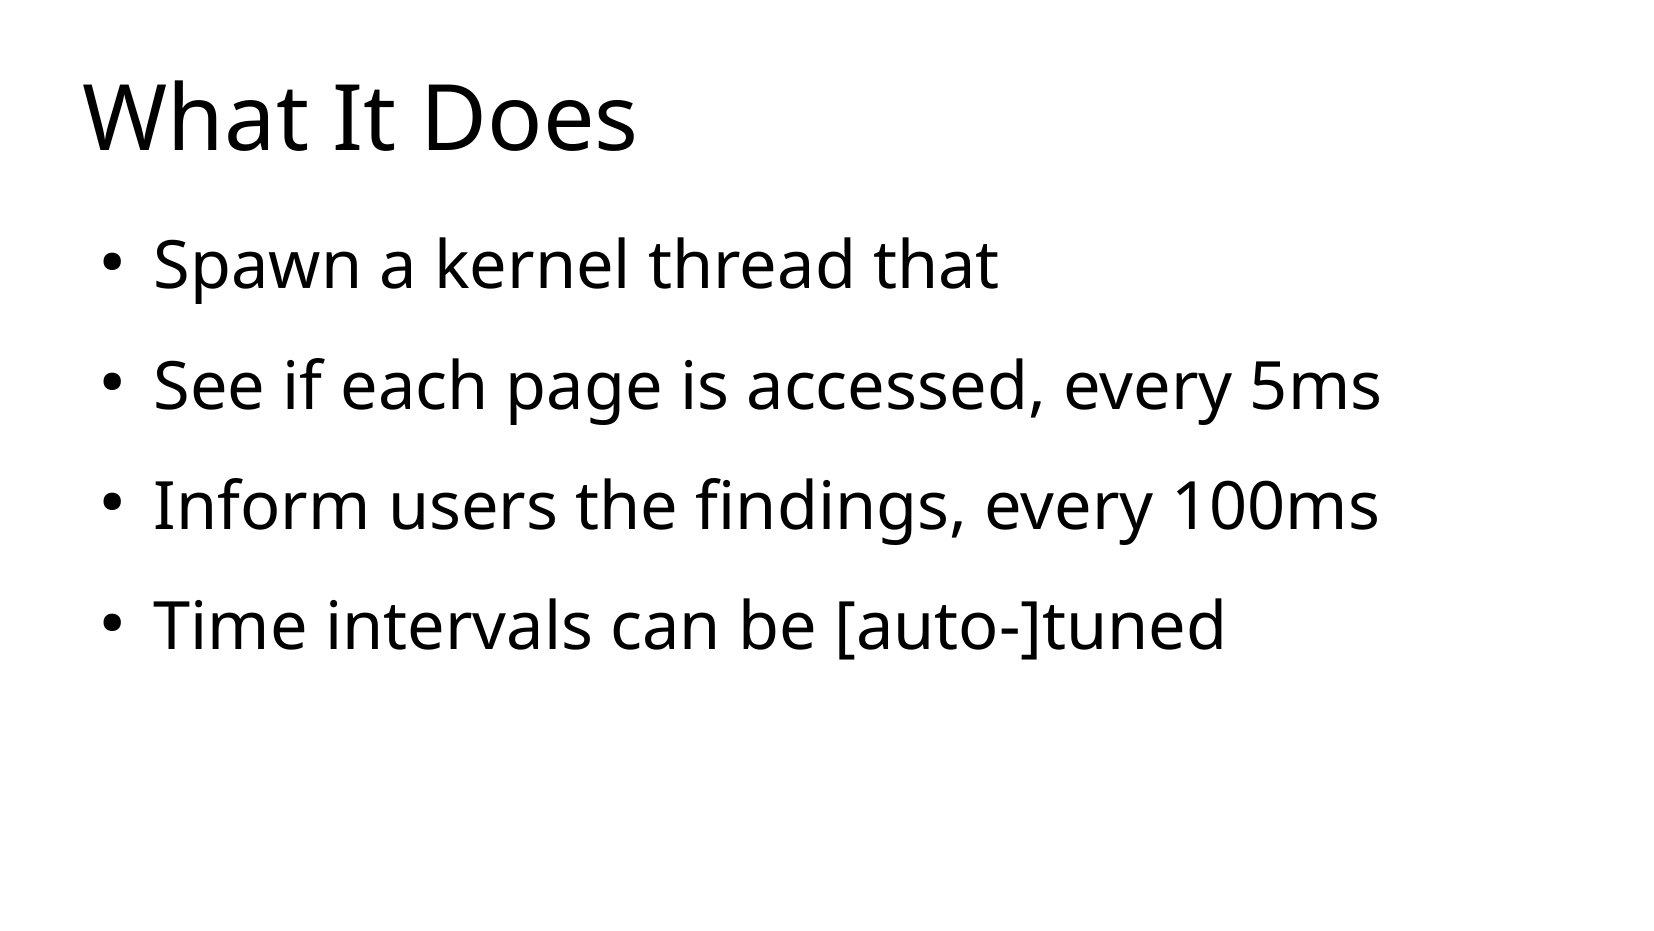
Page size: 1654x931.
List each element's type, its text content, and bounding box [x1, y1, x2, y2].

list Spawn a kernel thread that See if each page is accessed, every 5ms Inform users the findings, every 100ms Time intervals can be [auto-]tuned [82, 217, 1571, 758]
title What It Does [82, 37, 1571, 193]
